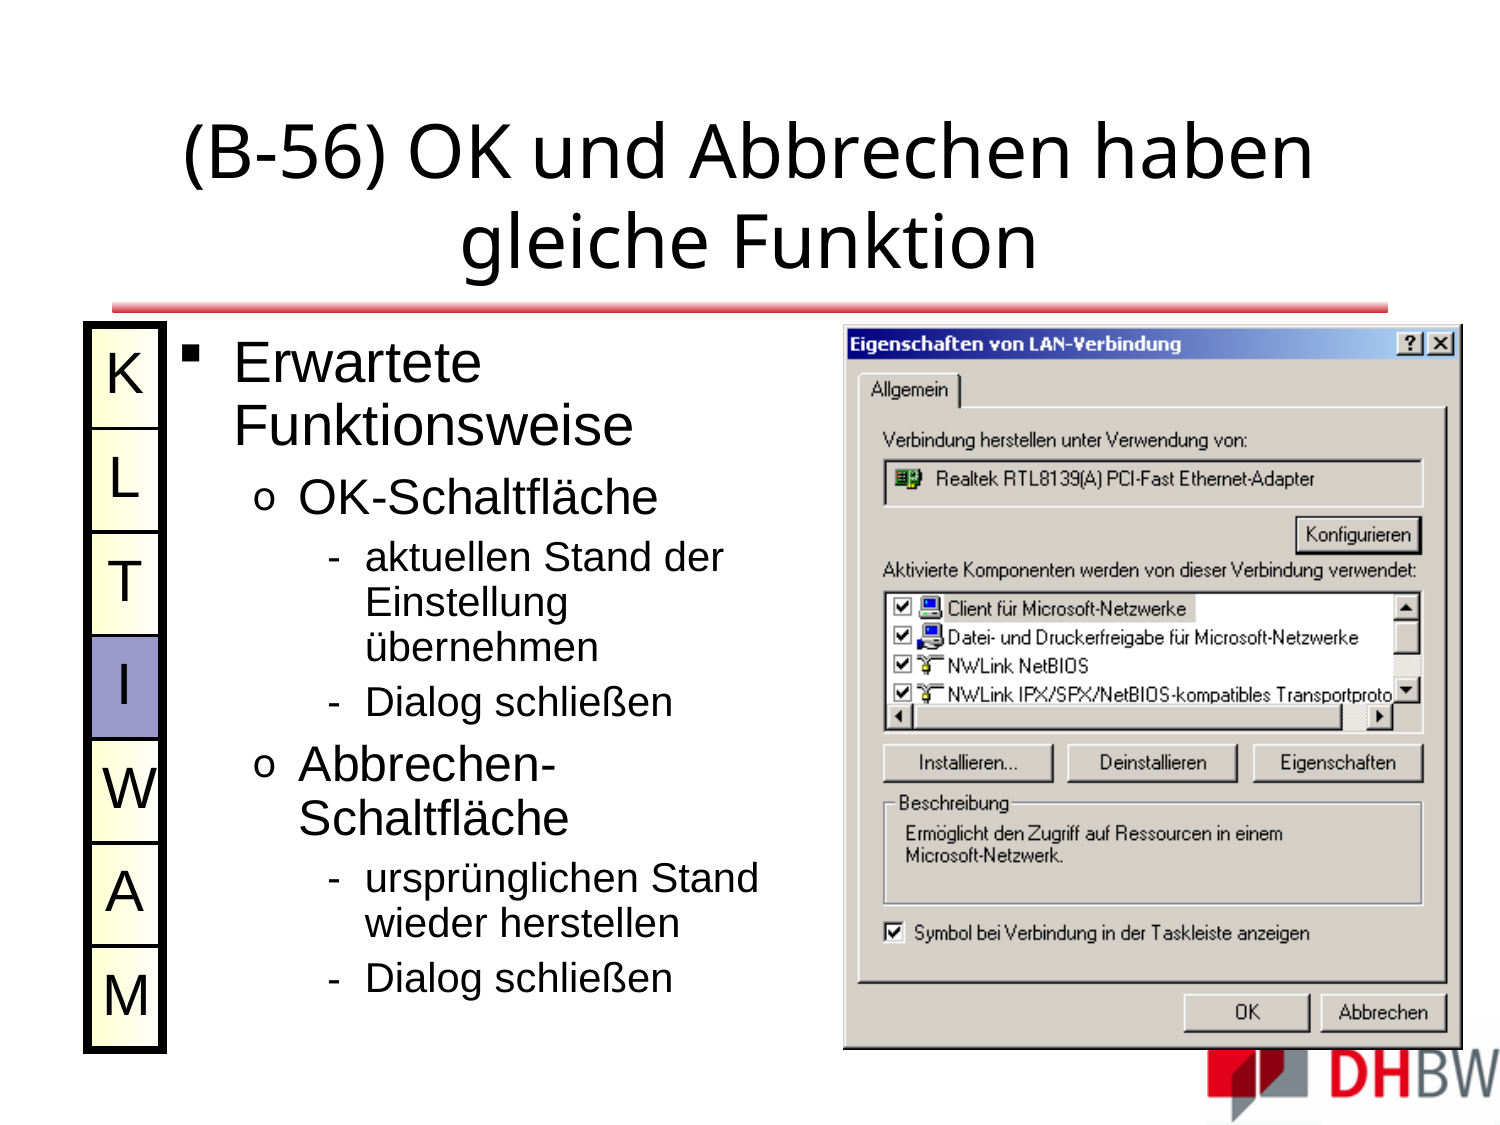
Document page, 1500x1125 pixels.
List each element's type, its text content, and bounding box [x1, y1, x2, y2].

table_cell T [92, 534, 158, 634]
table_cell W [92, 741, 158, 841]
list Erwartete Funktionsweise OK-Schaltfläche aktuellen Stand der Einstellung übernehmen Dialog schließen Abbrechen-Schaltfläche ursprünglichen Stand wieder herstellen Dialog schließen [167, 324, 813, 1051]
table_cell I [92, 637, 158, 737]
picture [843, 324, 1500, 1125]
table_cell L [92, 430, 158, 530]
table_cell M [92, 948, 158, 1046]
table_cell A [92, 845, 158, 944]
title (B-56) OK und Abbrechen haben gleiche Funktion [112, 96, 1388, 292]
table_header K [92, 329, 158, 427]
